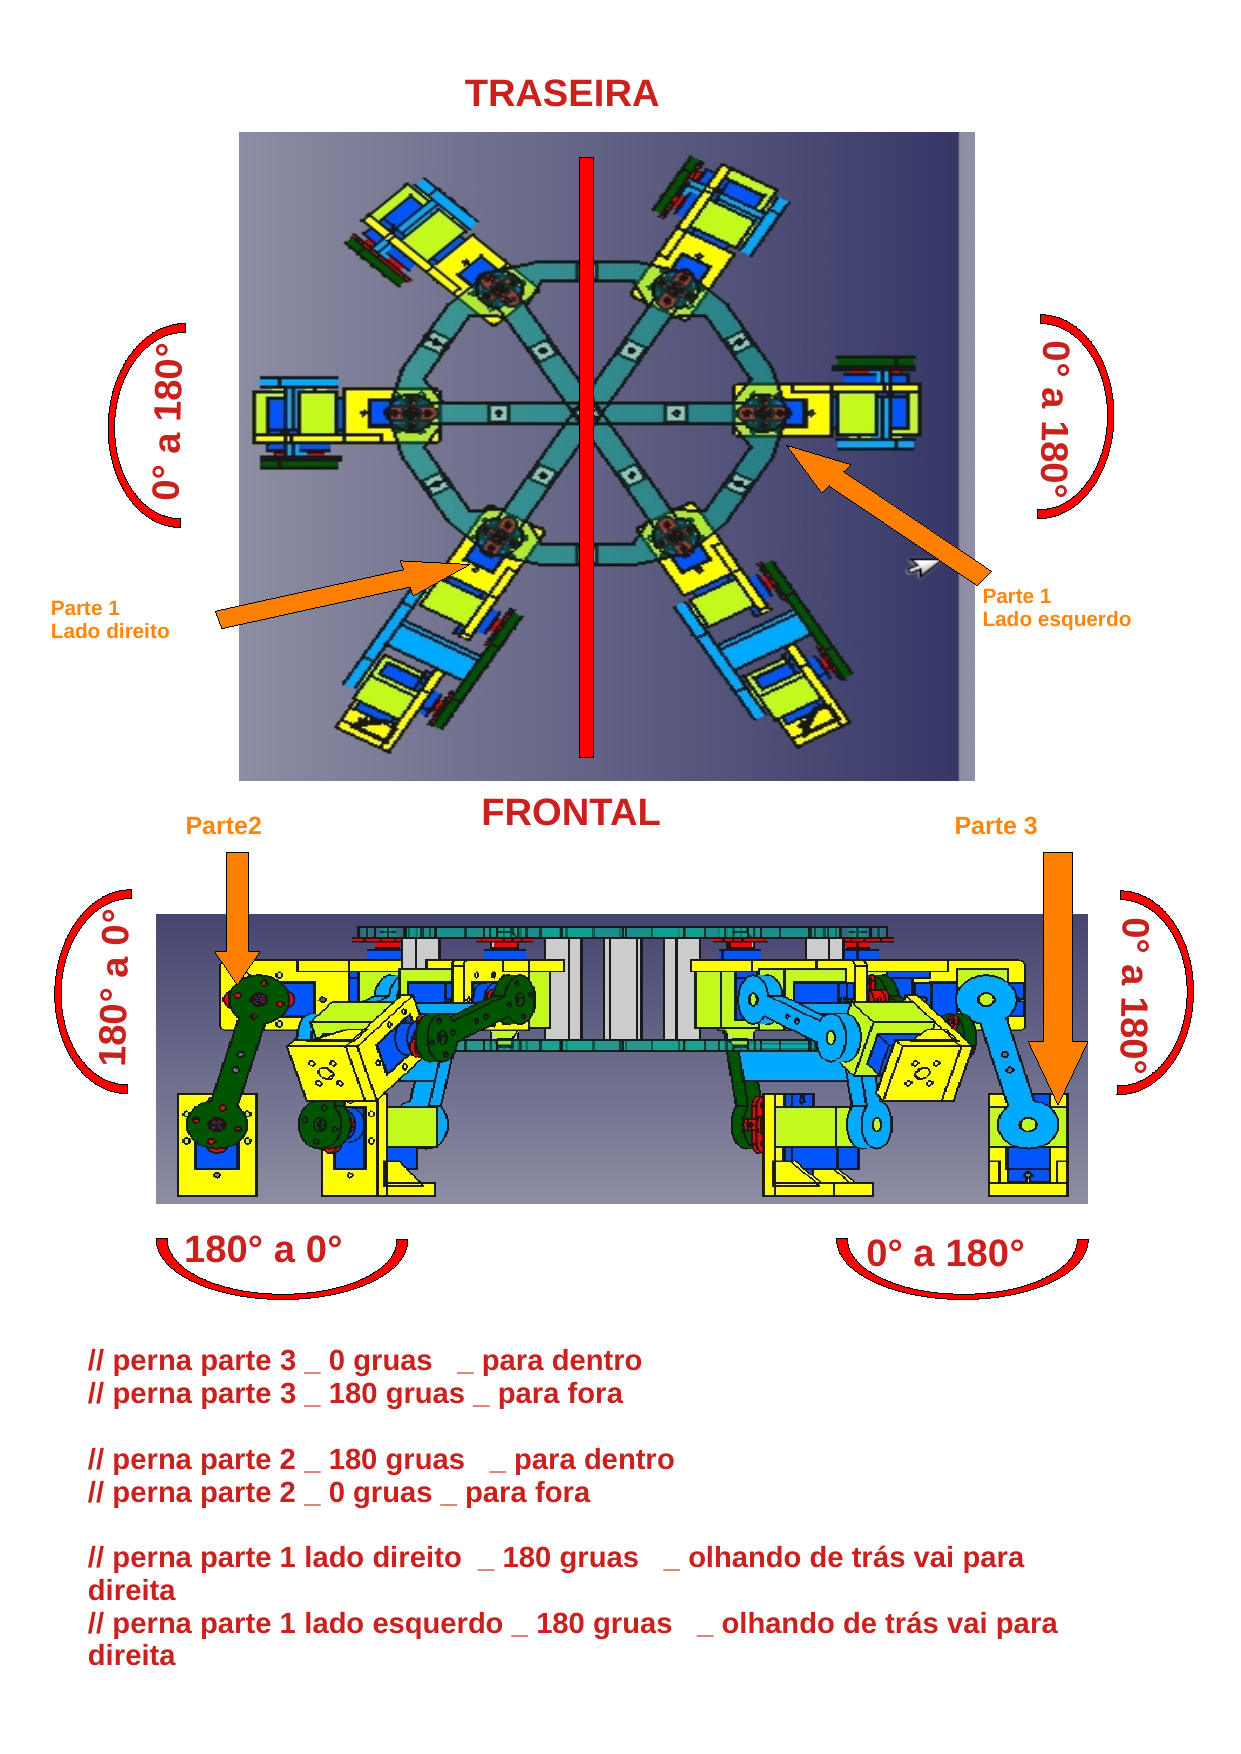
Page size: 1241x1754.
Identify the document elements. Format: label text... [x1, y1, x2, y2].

picture [156, 914, 1088, 1204]
text_box [786, 445, 992, 586]
text_box FRONTAL [466, 783, 748, 841]
text_box 0° a 180° [1090, 901, 1166, 1095]
text_box [54, 908, 87, 1073]
text_box 0° a 180° [1010, 325, 1086, 519]
text_box [188, 1279, 378, 1300]
text_box [1163, 912, 1194, 1075]
text_box [215, 560, 470, 629]
picture [239, 132, 975, 782]
text_box Parte 1 Lado esquerdo [967, 577, 1241, 641]
text_box [876, 1283, 1050, 1300]
text_box 0° a 180° [135, 323, 213, 518]
text_box TRASEIRA [450, 64, 732, 122]
text_box 0° a 180° [851, 1224, 1089, 1283]
text_box 180° a 0° [82, 889, 159, 1084]
text_box [836, 1238, 851, 1268]
text_box Parte2 [170, 804, 452, 853]
text_box 180° a 0° [169, 1220, 407, 1279]
text_box Parte 1 Lado direito [36, 589, 318, 653]
text_box Parte 3 [939, 804, 1221, 853]
text_box [215, 852, 260, 985]
text_box // perna parte 3 _ 0 gruas _ para dentro // perna parte 3 _ 180 gruas _ para fora // perna parte 2 _ 180 gruas _ para dentro // perna parte 2 _ 0 gruas _ para fora // perna parte 1 lado direito _ 180 gruas _ olhando de trás vai para direita // perna parte 1 lado esquerdo _ 180 gruas _ olhando de trás vai para direita [73, 1337, 1109, 1680]
text_box [1040, 314, 1075, 326]
text_box [146, 516, 181, 528]
text_box [156, 1238, 169, 1266]
text_box [1028, 852, 1088, 1105]
text_box [93, 1082, 128, 1094]
text_box [1120, 890, 1155, 902]
picture [1073, 914, 1088, 1041]
text_box [579, 157, 594, 758]
text_box [108, 343, 140, 507]
text_box [1083, 335, 1114, 499]
